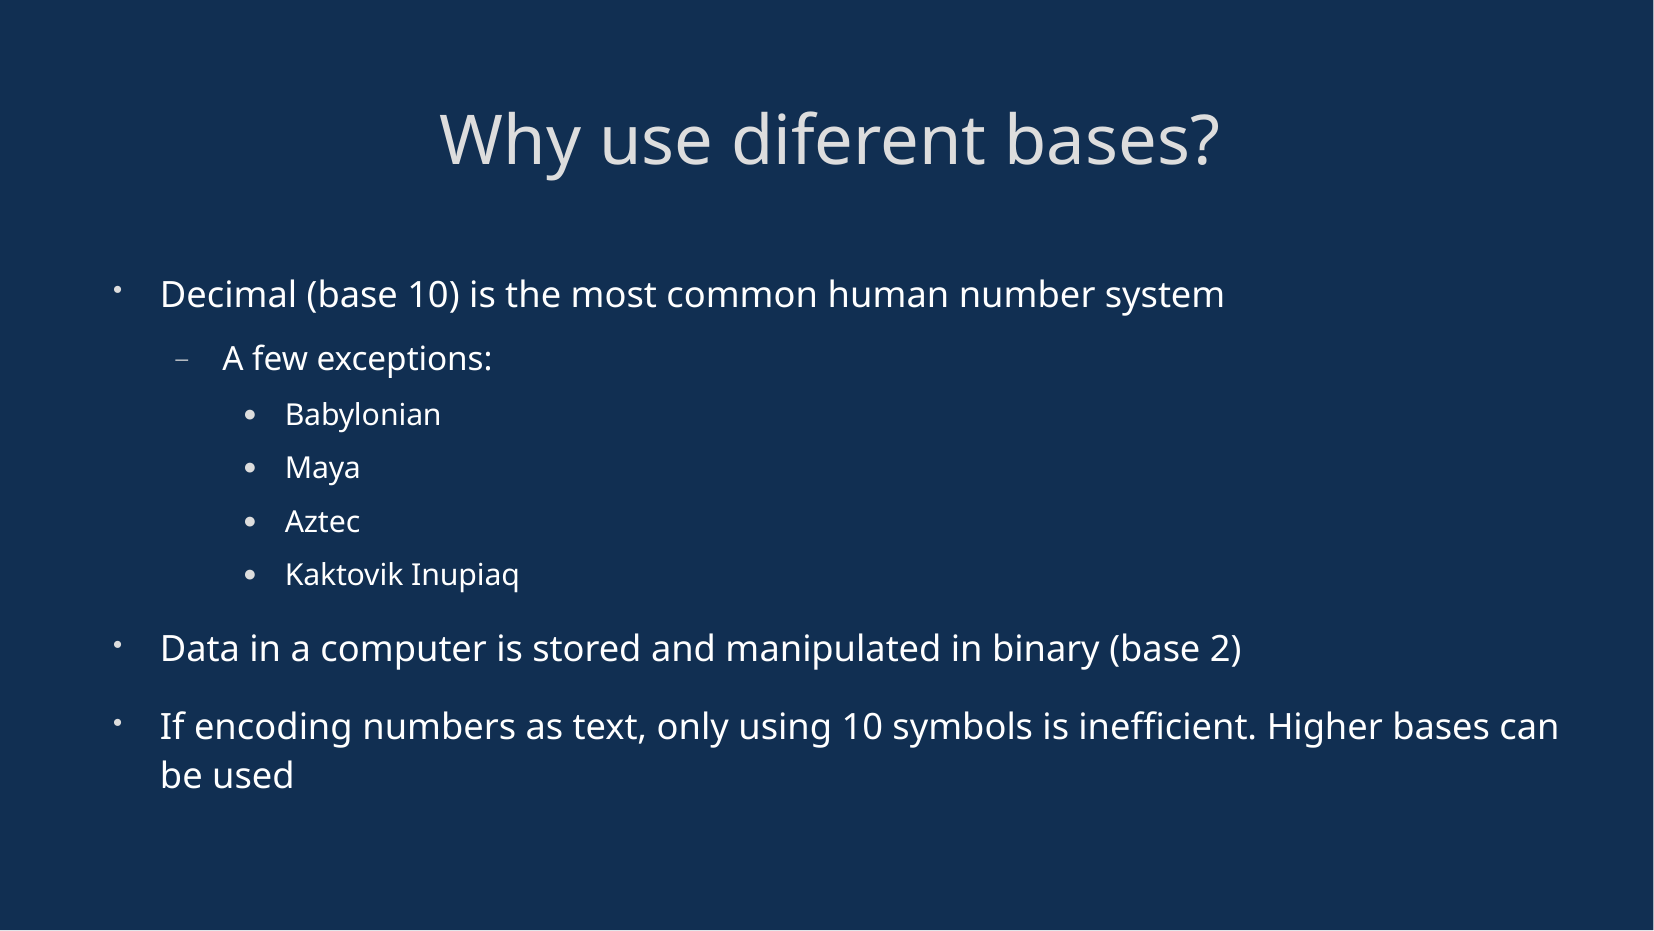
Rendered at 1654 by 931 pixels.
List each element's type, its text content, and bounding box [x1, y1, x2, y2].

list Decimal (base 10) is the most common human number system A few exceptions: Babylonian Maya Aztec Kaktovik Inupiaq Data in a computer is stored and manipulated in binary (base 2) If encoding numbers as text, only using 10 symbols is inefficient. Higher bases can be used [97, 268, 1563, 806]
title Why use diferent bases? [97, 56, 1563, 220]
